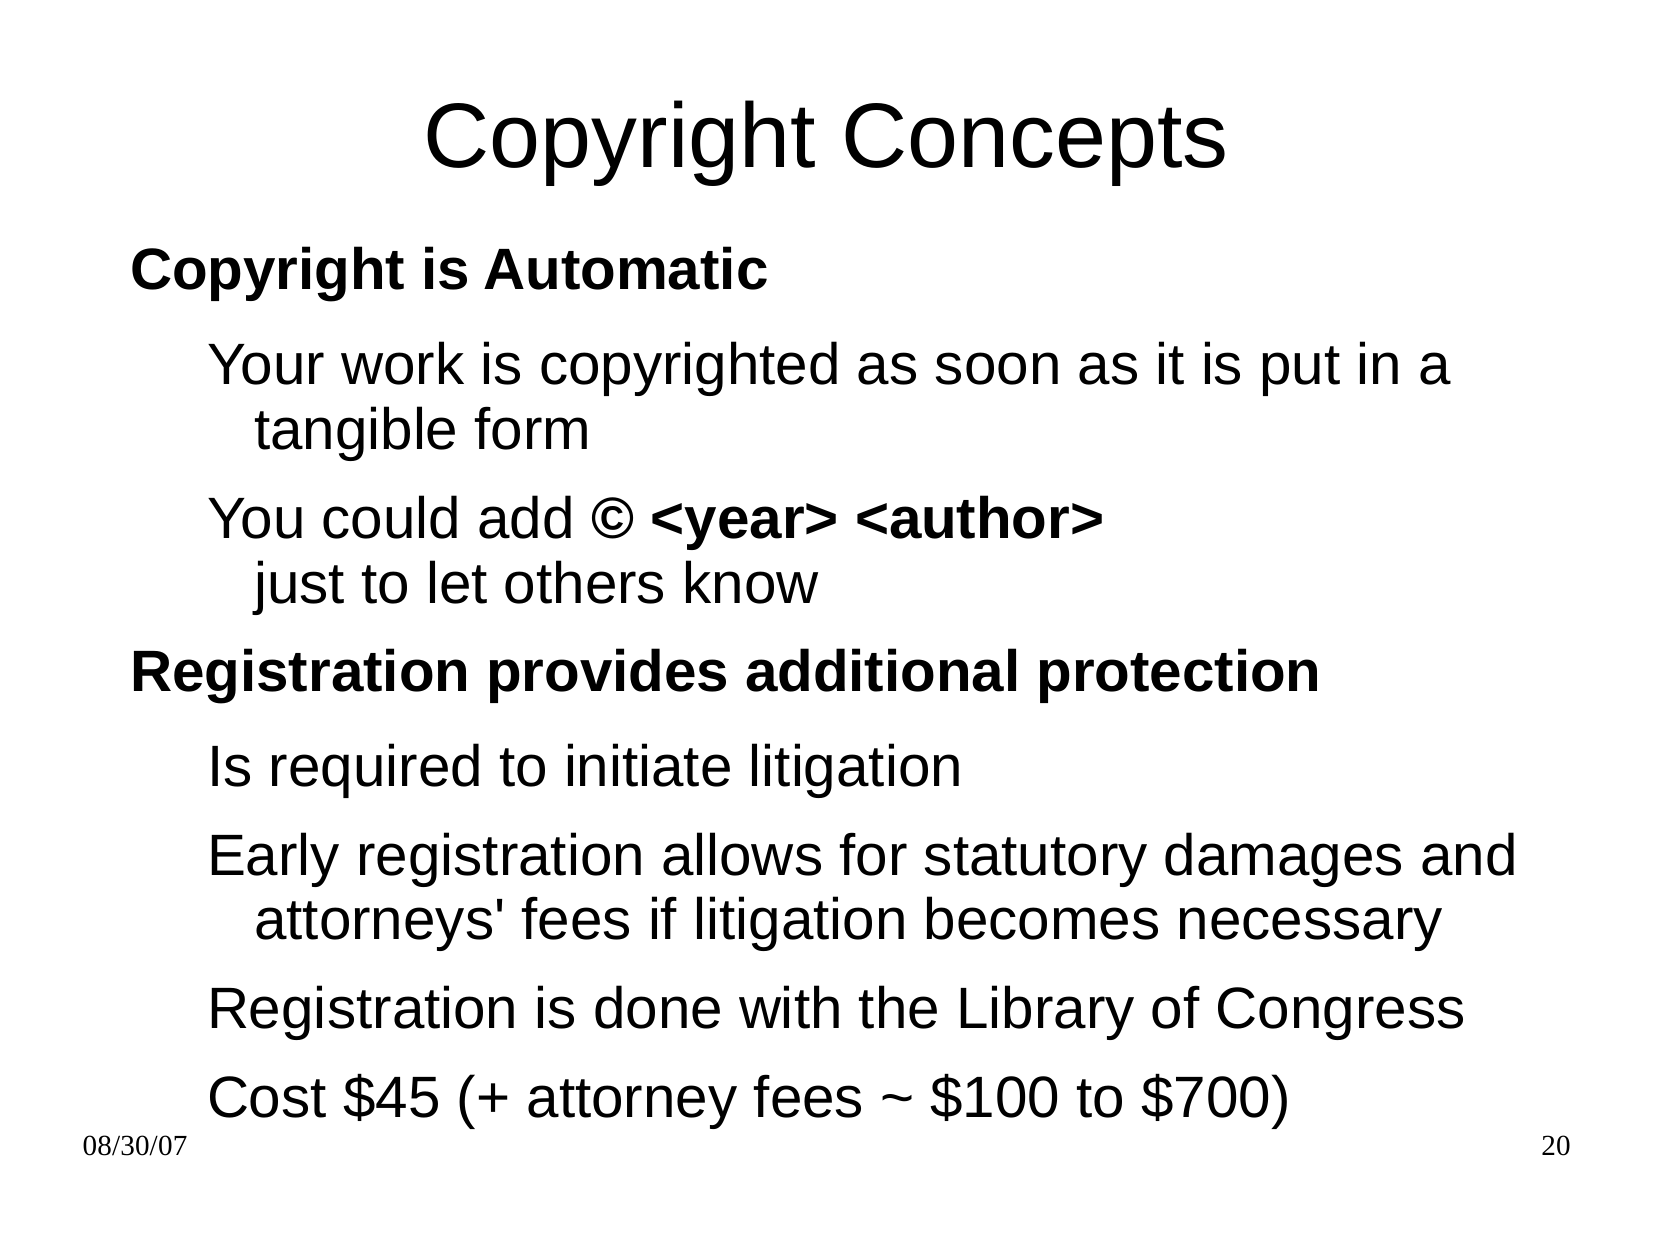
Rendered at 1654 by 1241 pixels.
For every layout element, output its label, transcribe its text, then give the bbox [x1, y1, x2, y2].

title Copyright Concepts [82, 31, 1571, 239]
list Copyright is Automatic Your work is copyrighted as soon as it is put in a tangible form You could add © <year> <author> just to let others know Registration provides additional protection Is required to initiate litigation Early registration allows for statutory damages and attorneys' fees if litigation becomes necessary Registration is done with the Library of Congress Cost $45 (+ attorney fees ~ $100 to $700) [112, 237, 1576, 1133]
